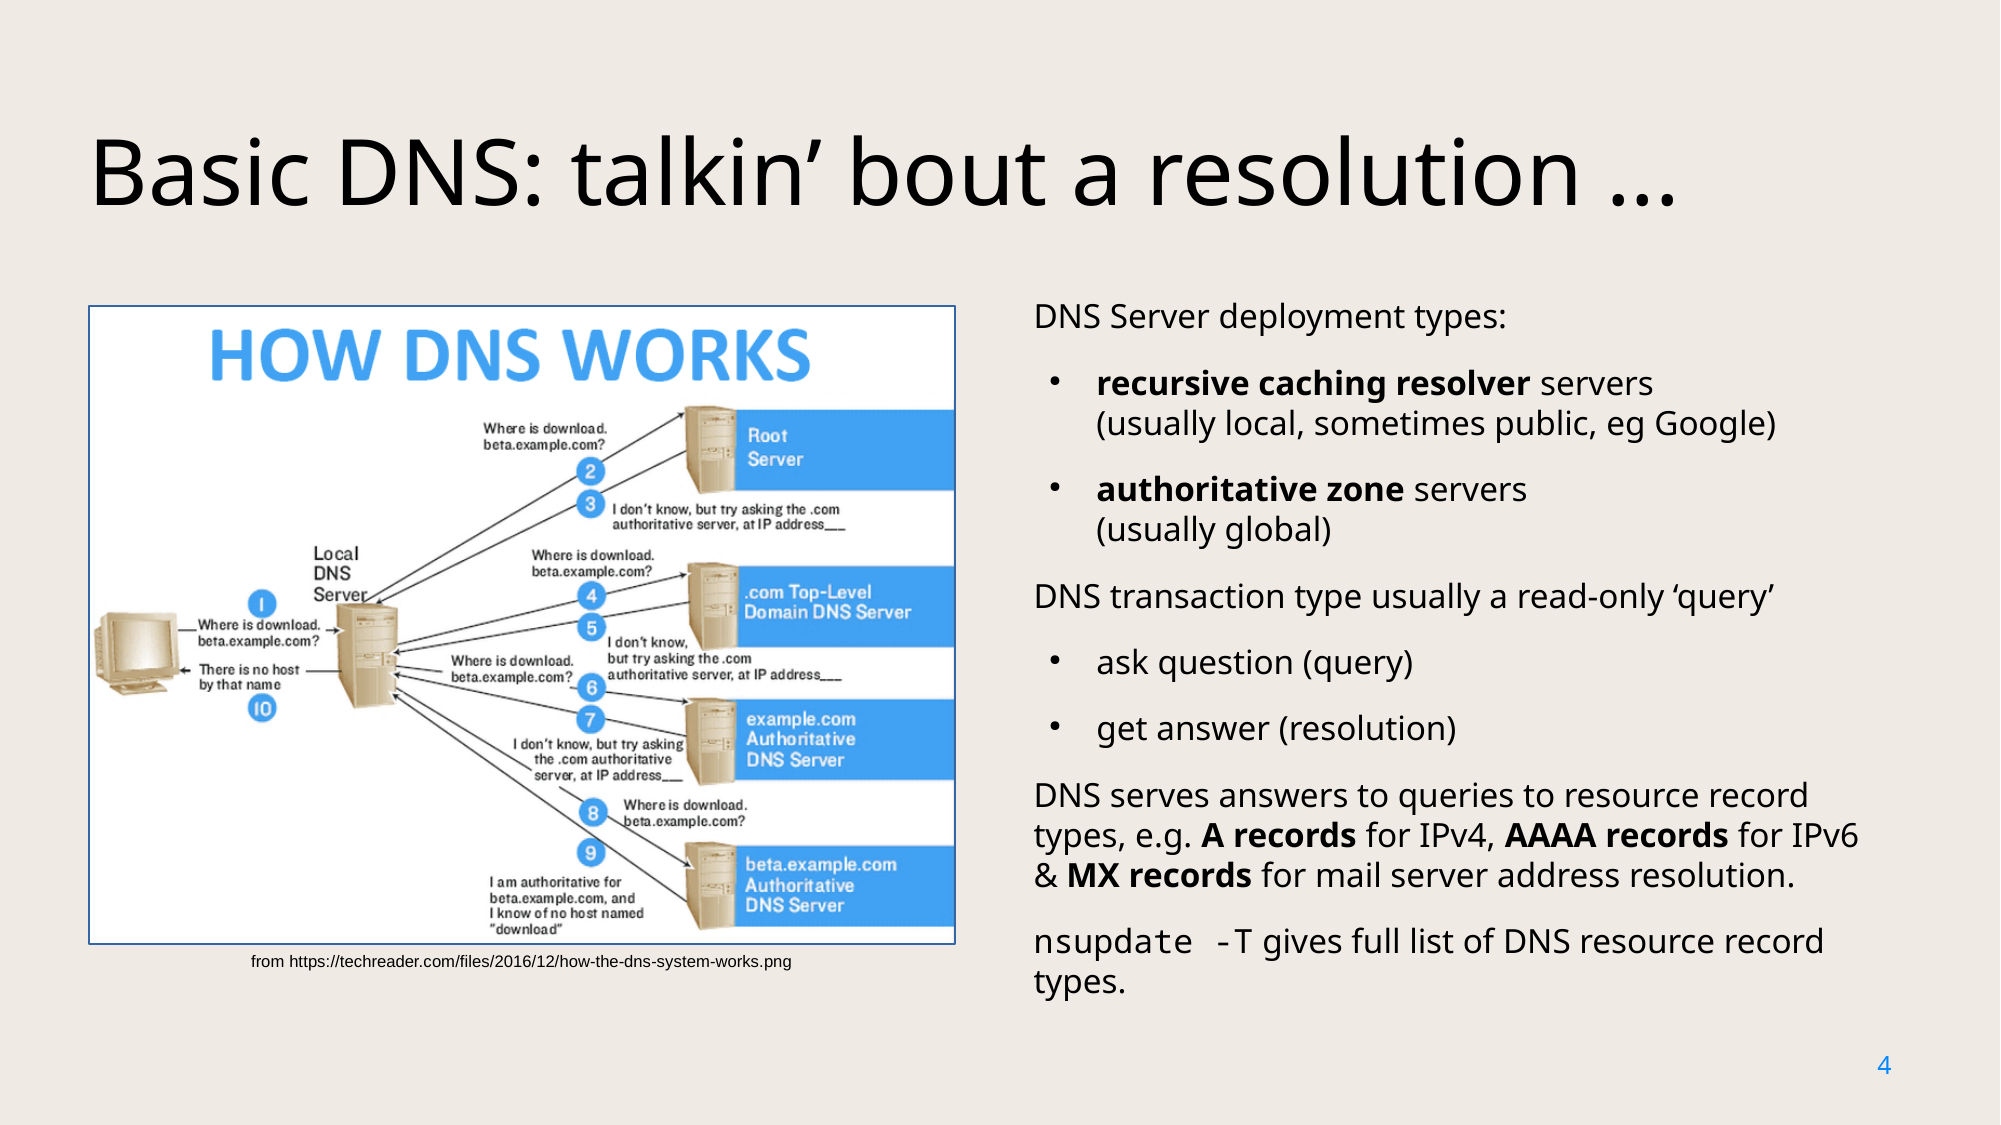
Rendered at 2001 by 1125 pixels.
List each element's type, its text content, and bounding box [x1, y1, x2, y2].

text_box from https://techreader.com/files/2016/12/how-the-dns-system-works.png [88, 944, 955, 979]
slide_number <number> [1862, 1042, 1957, 1103]
title Basic DNS: talkin’ bout a resolution ... [88, 59, 1863, 278]
list DNS Server deployment types: recursive caching resolver servers (usually local, sometimes public, eg Google) authoritative zone servers (usually global) DNS transaction type usually a read-only ‘query’ ask question (query) get answer (resolution) DNS serves answers to queries to resource record types, e.g. A records for IPv4, AAAA records for IPv6 & MX records for mail server address resolution. nsupdate -T gives full list of DNS resource record types. [1033, 295, 1892, 1002]
picture [90, 307, 955, 944]
